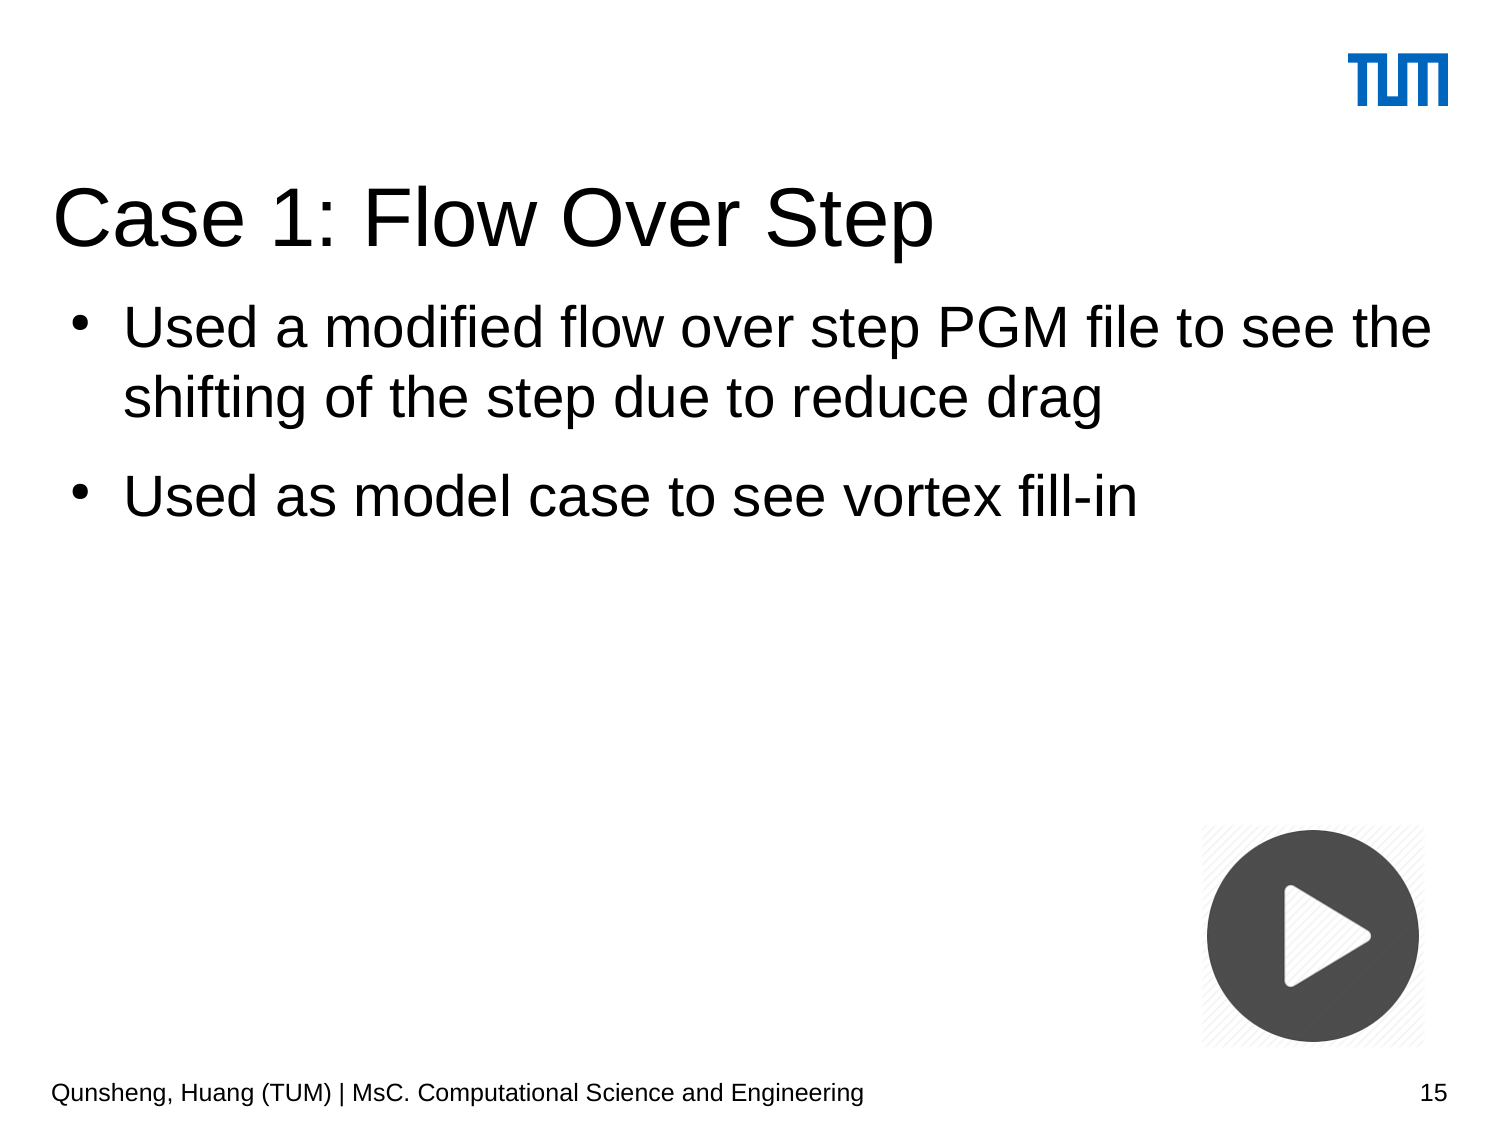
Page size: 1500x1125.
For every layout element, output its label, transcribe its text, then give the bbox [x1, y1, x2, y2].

list Used a modified flow over step PGM file to see the shifting of the step due to reduce drag Used as model case to see vortex fill-in [52, 289, 1449, 1060]
title Case 1: Flow Over Step [52, 163, 1449, 231]
slide_number <number> [1111, 1061, 1448, 1122]
picture [1200, 823, 1426, 1049]
